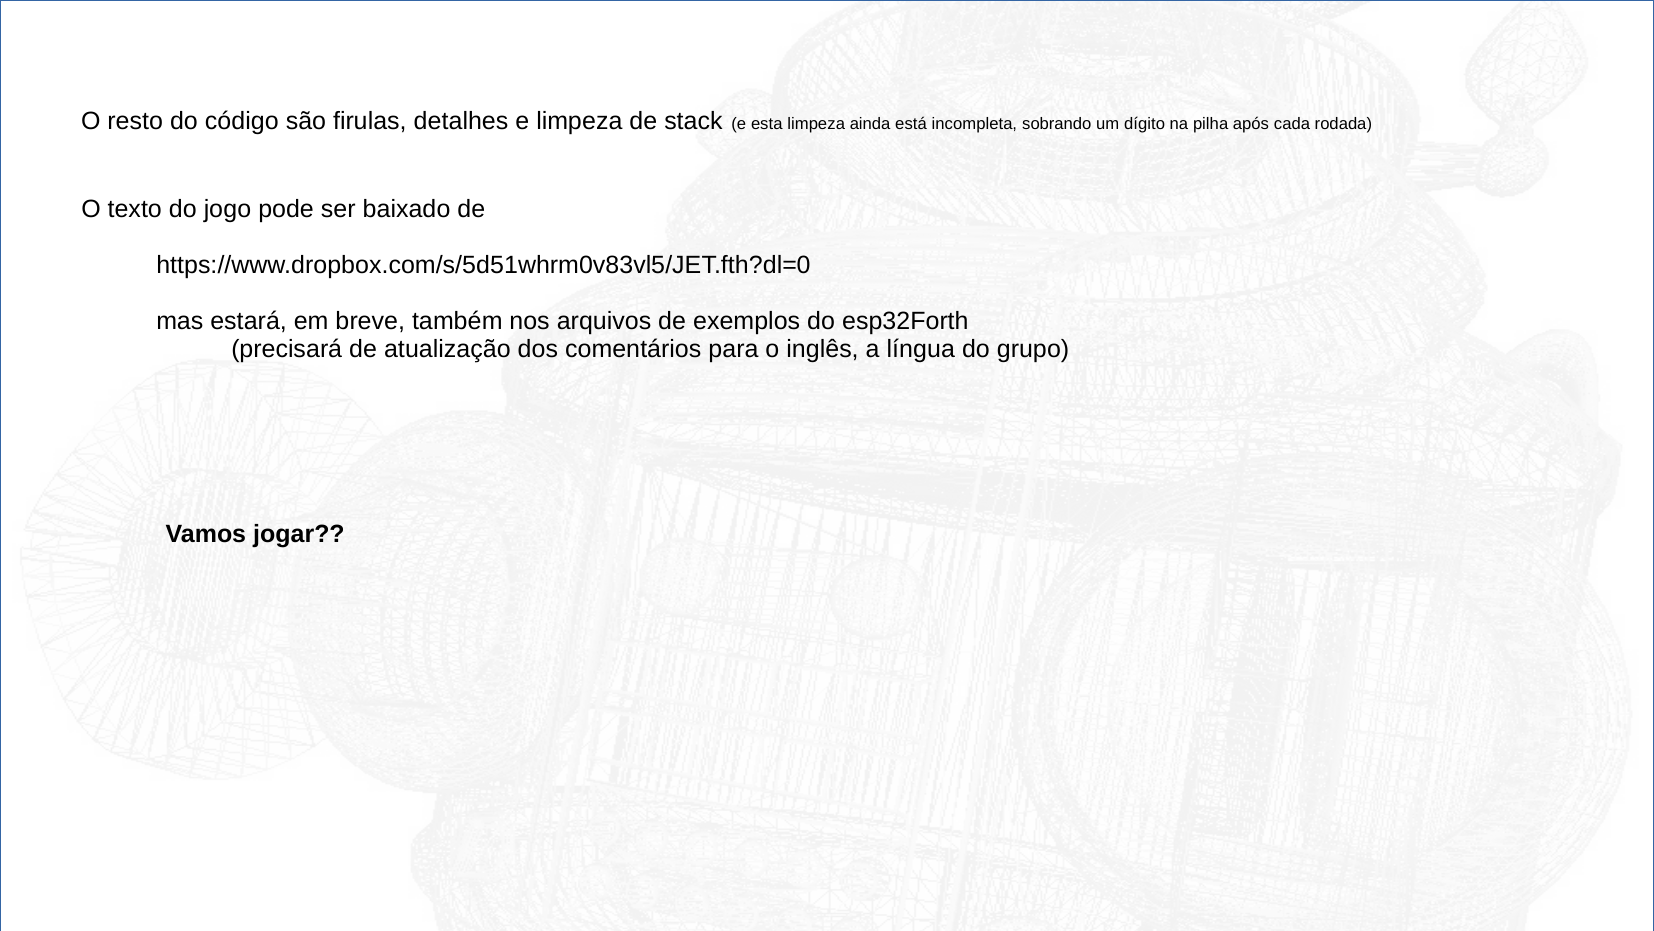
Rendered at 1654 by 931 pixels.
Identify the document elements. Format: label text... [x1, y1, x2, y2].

text_box O resto do código são firulas, detalhes e limpeza de stack (e esta limpeza ainda está incompleta, sobrando um dígito na pilha após cada rodada) [66, 99, 1388, 142]
text_box O texto do jogo pode ser baixado de https://www.dropbox.com/s/5d51whrm0v83vl5/JET.fth?dl=0 mas estará, em breve, também nos arquivos de exemplos do esp32Forth (precisará de atualização dos comentários para o inglês, a língua do grupo) [66, 187, 1087, 455]
text_box Vamos jogar?? [150, 512, 361, 556]
